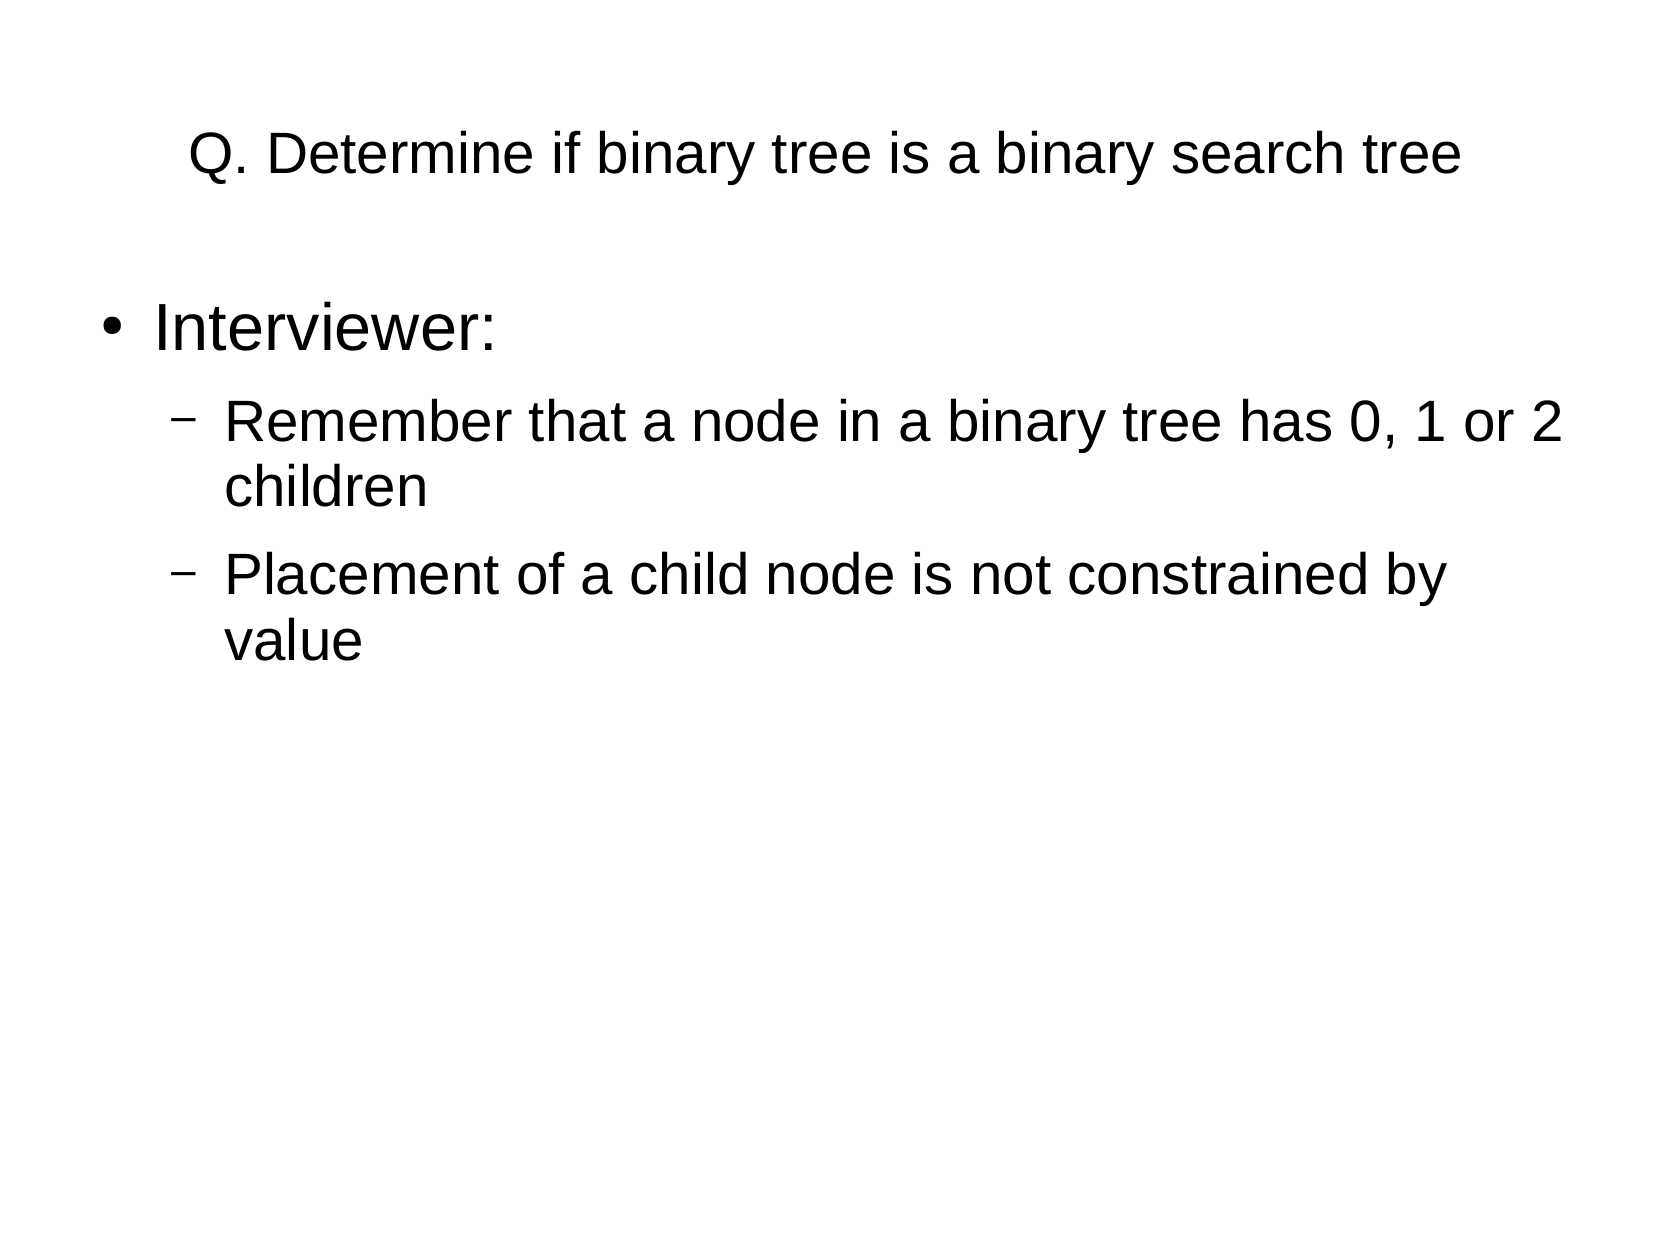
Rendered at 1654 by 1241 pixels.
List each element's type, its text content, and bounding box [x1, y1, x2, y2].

title Q. Determine if binary tree is a binary search tree [82, 49, 1571, 257]
list Interviewer: Remember that a node in a binary tree has 0, 1 or 2 children Placement of a child node is not constrained by value [82, 290, 1571, 1010]
